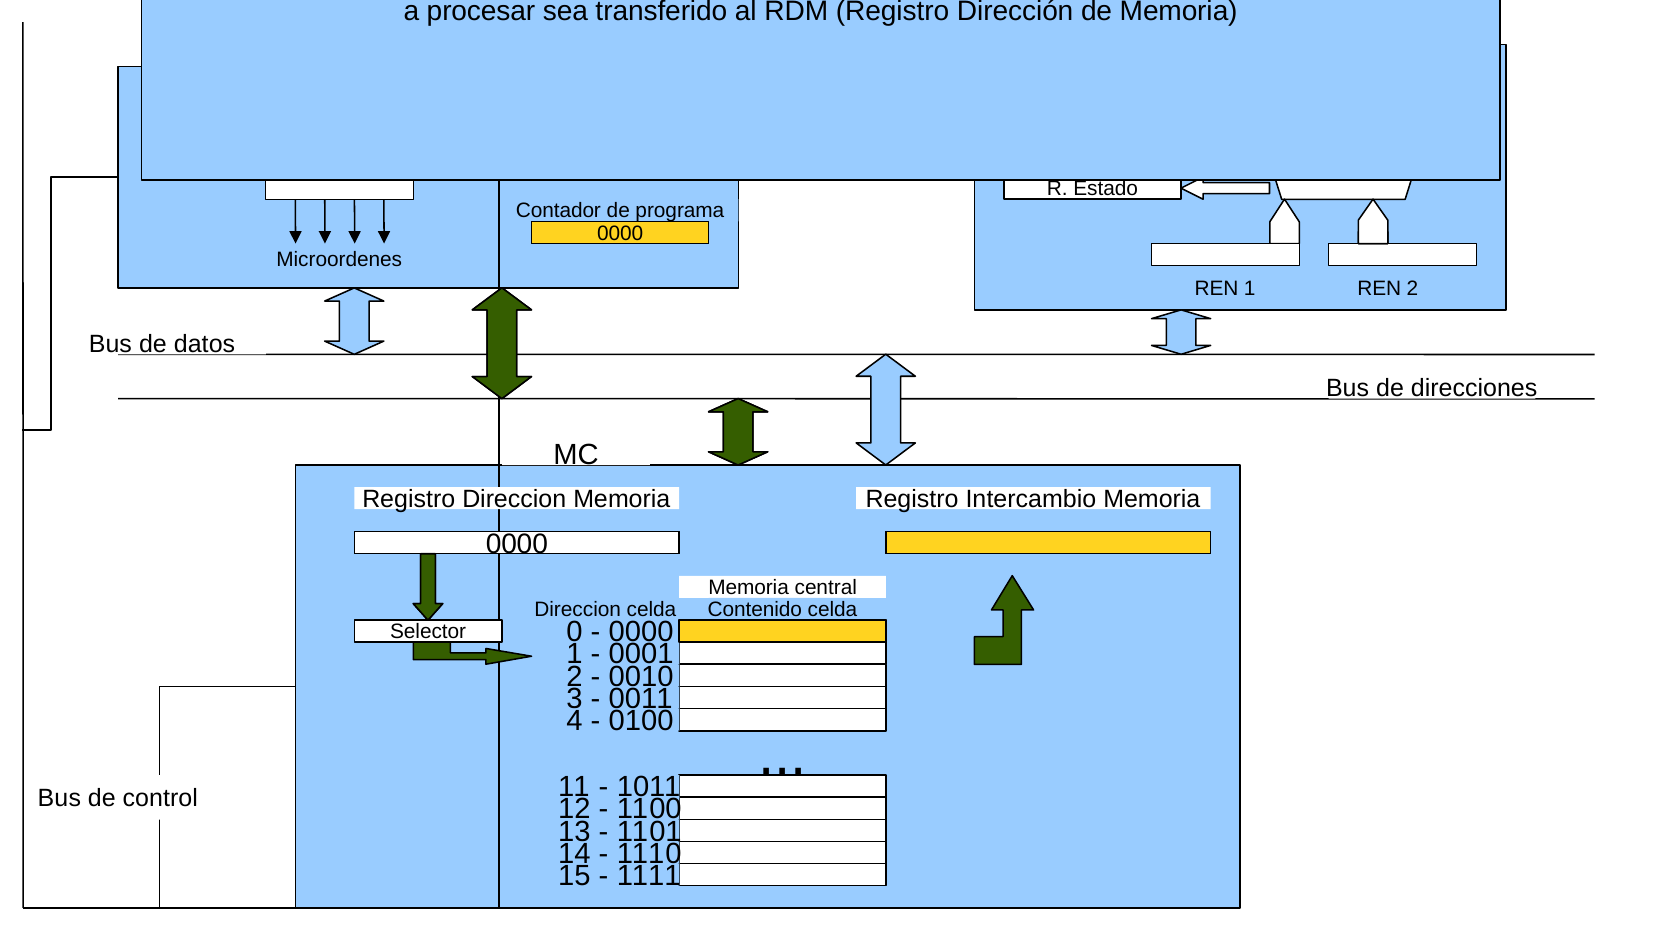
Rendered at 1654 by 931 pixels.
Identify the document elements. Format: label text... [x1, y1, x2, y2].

text_box 11 - 1011 [560, 775, 680, 797]
text_box Registro Direccion Memoria [354, 487, 680, 510]
text_box Bus de control [29, 775, 207, 820]
text_box Bus de direcciones [1328, 376, 1536, 399]
text_box Circuito Operacional [1275, 181, 1411, 200]
text_box FASE DE BÚSQUEDA 1) La UC envía una microorden para que el contenido del registro contador de programa que contiene la dirección de la siguiente instrucción a procesar sea transferido al RDM (Registro Dirección de Memoria) [141, 0, 1501, 181]
text_box MC [502, 442, 650, 466]
text_box 1 - 0001 [560, 642, 680, 664]
text_box 0000 [354, 531, 680, 554]
text_box Contenido celda [708, 597, 857, 620]
text_box 3 - 0011 [560, 686, 680, 708]
text_box Memoria central [679, 575, 886, 598]
text_box [295, 354, 1241, 909]
text_box 0000 [531, 221, 709, 244]
text_box R. Estado [1003, 181, 1181, 200]
text_box [974, 44, 1507, 355]
text_box [472, 181, 739, 399]
text_box Bus de datos [59, 332, 266, 355]
text_box 12 - 1100 [560, 797, 680, 819]
text_box 0 - 0000 [560, 620, 679, 642]
text_box 2 - 0010 [560, 664, 680, 686]
text_box 15 - 1111 [560, 863, 680, 886]
text_box Registro Intercambio Memoria [856, 487, 1211, 510]
text_box Contador de programa [502, 199, 739, 222]
text_box 4 - 0100 [560, 708, 680, 731]
text_box [118, 66, 498, 355]
text_box Microordenes [265, 248, 414, 271]
text_box 14 - 1110 [560, 841, 680, 863]
text_box Direccion celda [531, 597, 680, 620]
text_box 13 - 1101 [560, 819, 680, 841]
text_box Selector [354, 620, 503, 643]
text_box Secuenciador [265, 181, 414, 200]
